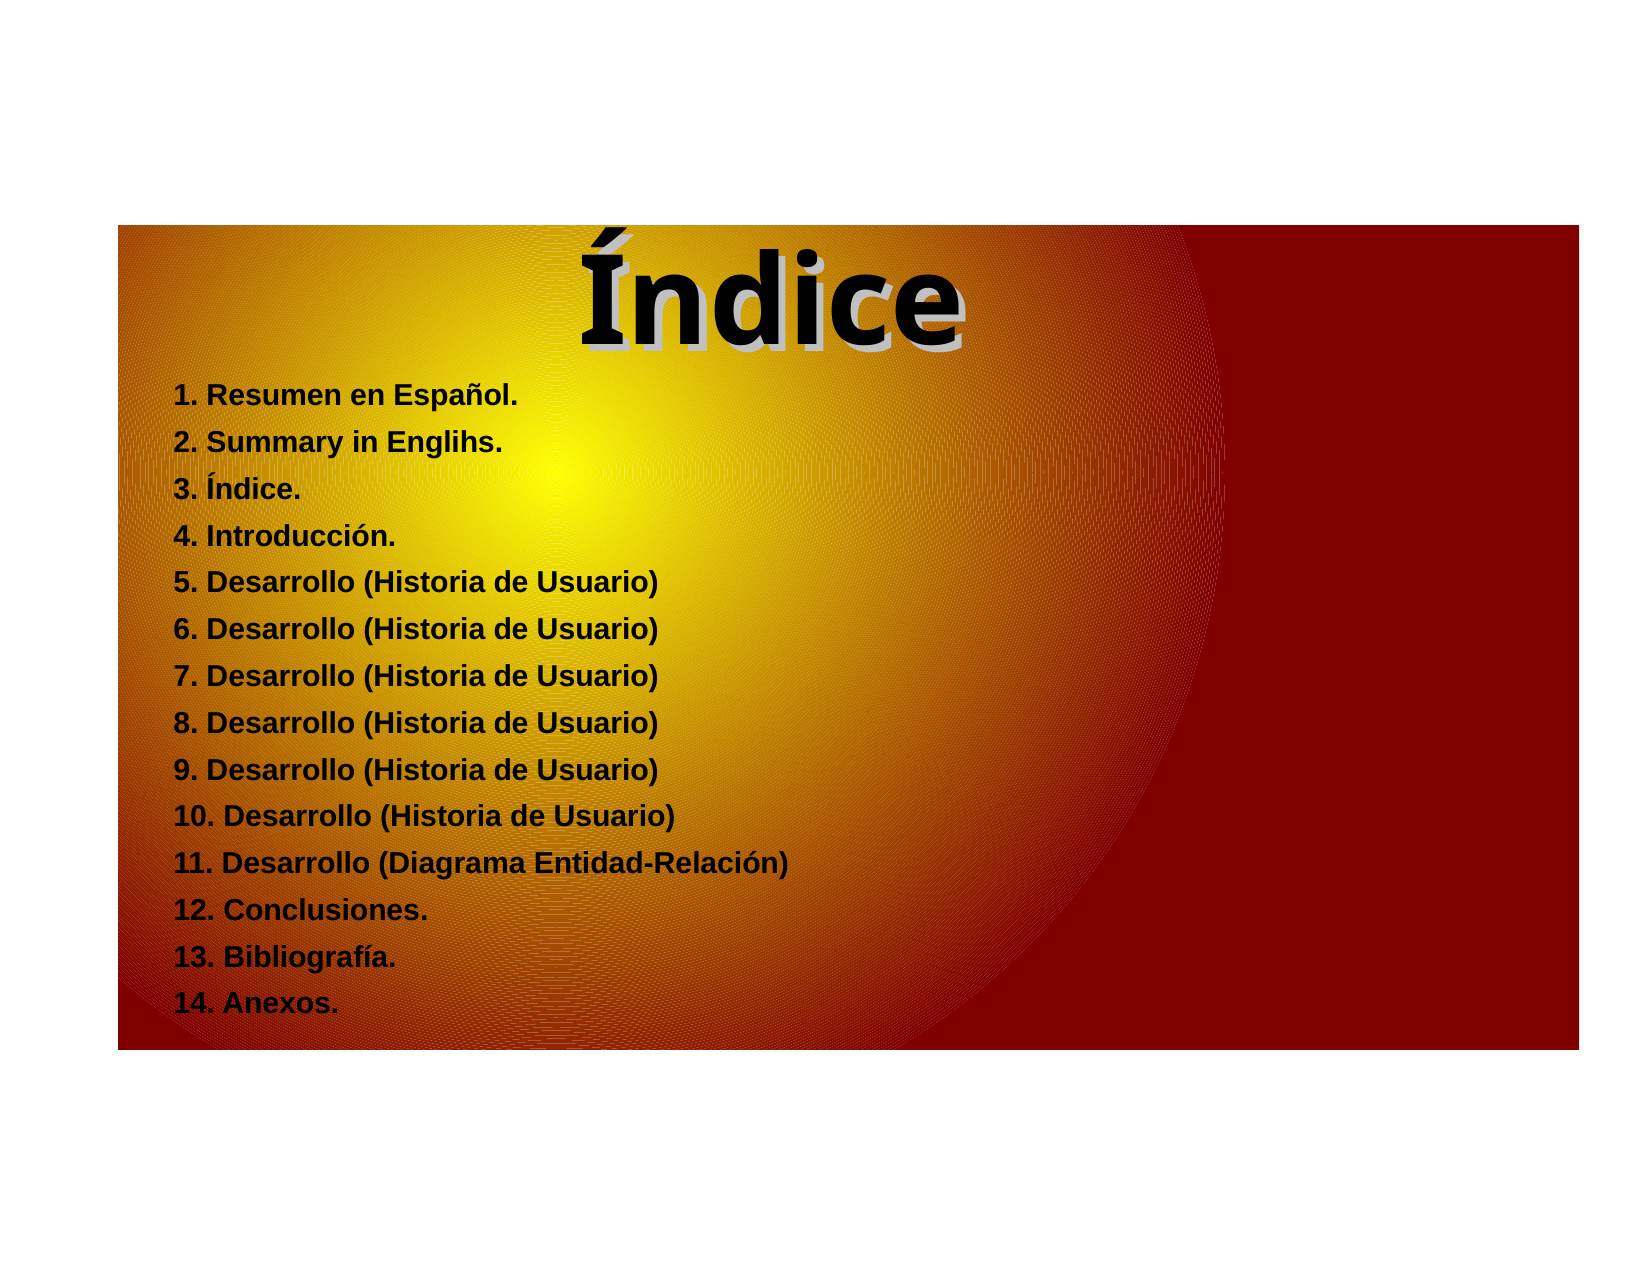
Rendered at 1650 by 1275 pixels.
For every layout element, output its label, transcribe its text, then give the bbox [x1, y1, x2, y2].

title Índice [114, 213, 1430, 380]
list 1. Resumen en Español. 2. Summary in Englihs. 3. Índice. 4. Introducción. 5. Desarrollo (Historia de Usuario) 6. Desarrollo (Historia de Usuario) 7. Desarrollo (Historia de Usuario) 8. Desarrollo (Historia de Usuario) 9. Desarrollo (Historia de Usuario) 10. Desarrollo (Historia de Usuario) 11. Desarrollo (Diagrama Entidad-Relación) 12. Conclusiones. 13. Bibliografía. 14. Anexos. [173, 378, 1489, 1029]
